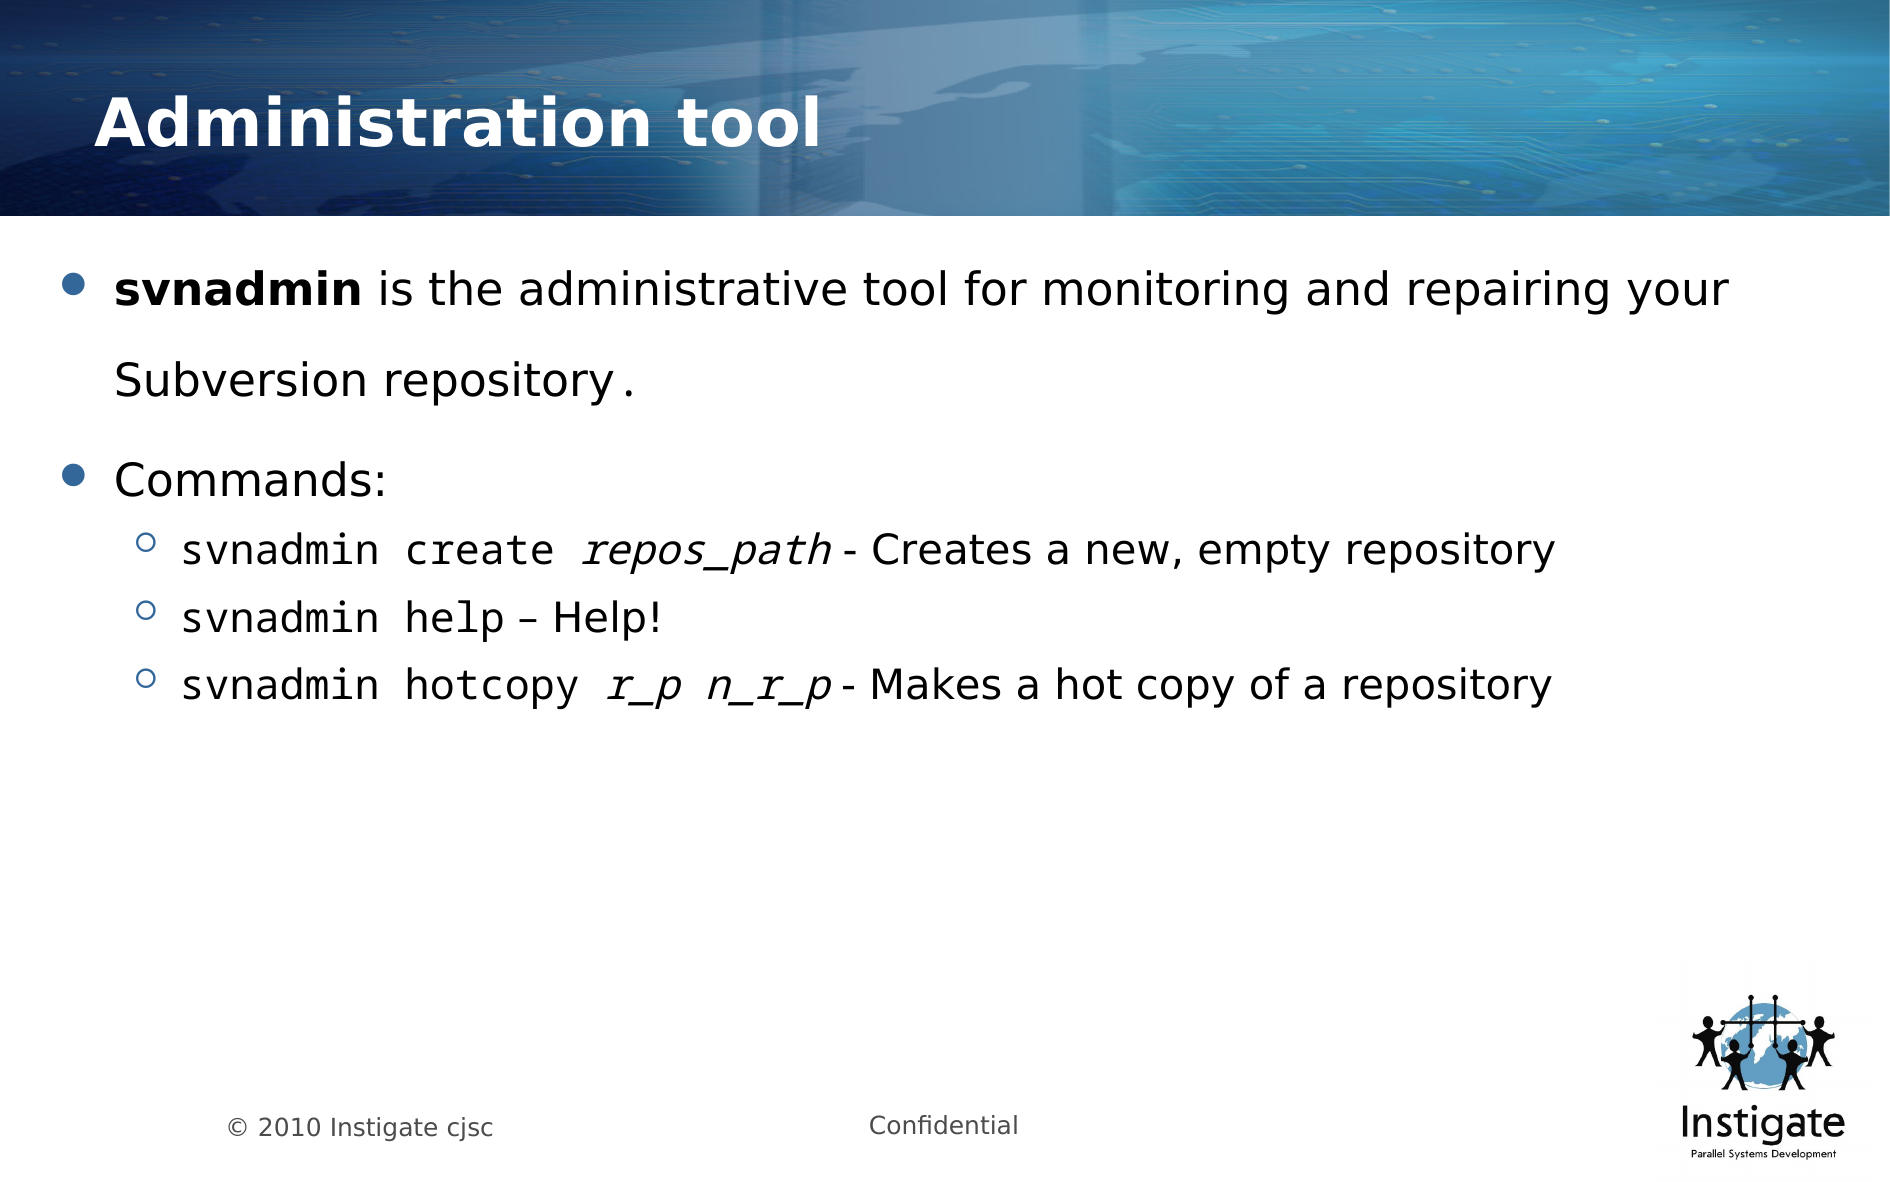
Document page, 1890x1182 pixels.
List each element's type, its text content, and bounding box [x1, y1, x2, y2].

picture [1650, 956, 1876, 1182]
title Administration tool [94, 54, 1793, 210]
list svnadmin is the administrative tool for monitoring and repairing your Subversion repository. Commands: svnadmin create repos_path - Creates a new, empty repository svnadmin help – Help! svnadmin hotcopy r_p n_r_p - Makes a hot copy of a repository [59, 236, 1831, 1001]
picture [0, 0, 1890, 216]
